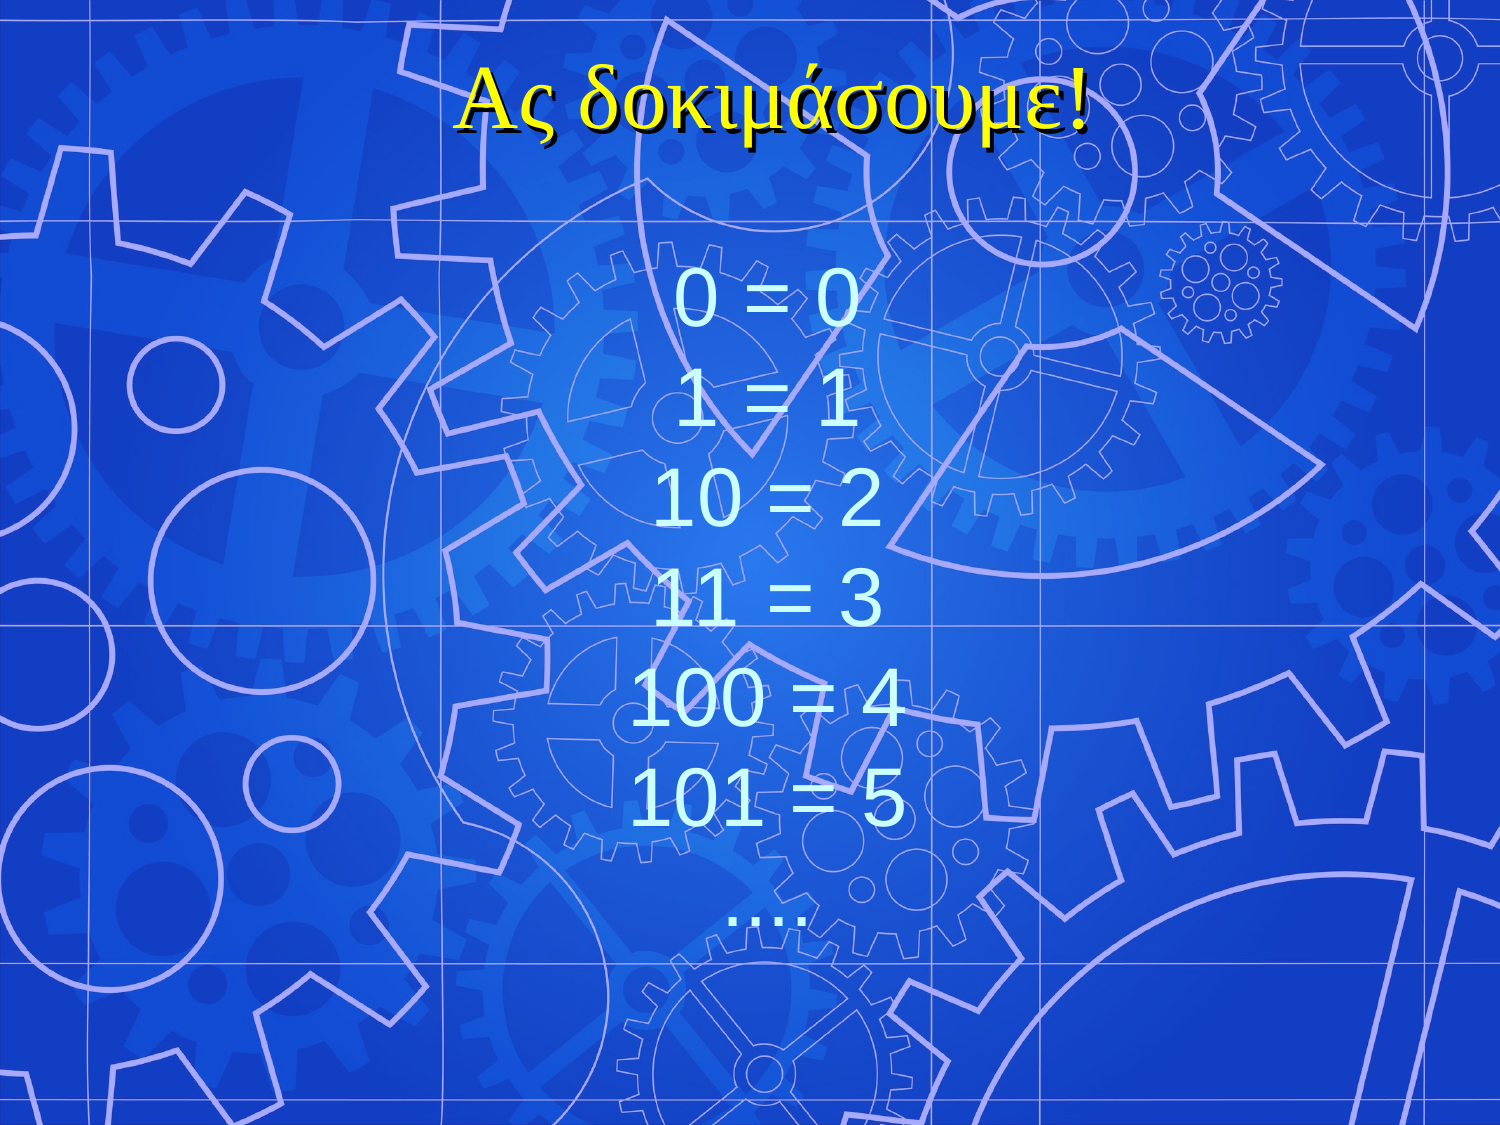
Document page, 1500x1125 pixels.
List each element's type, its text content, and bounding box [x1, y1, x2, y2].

title Ας δοκιμάσουμε! [70, 0, 1477, 225]
title 0 = 0 1 = 1 10 = 2 11 = 3 100 = 4 101 = 5 .... [141, 460, 1394, 725]
picture [0, 0, 1500, 1125]
